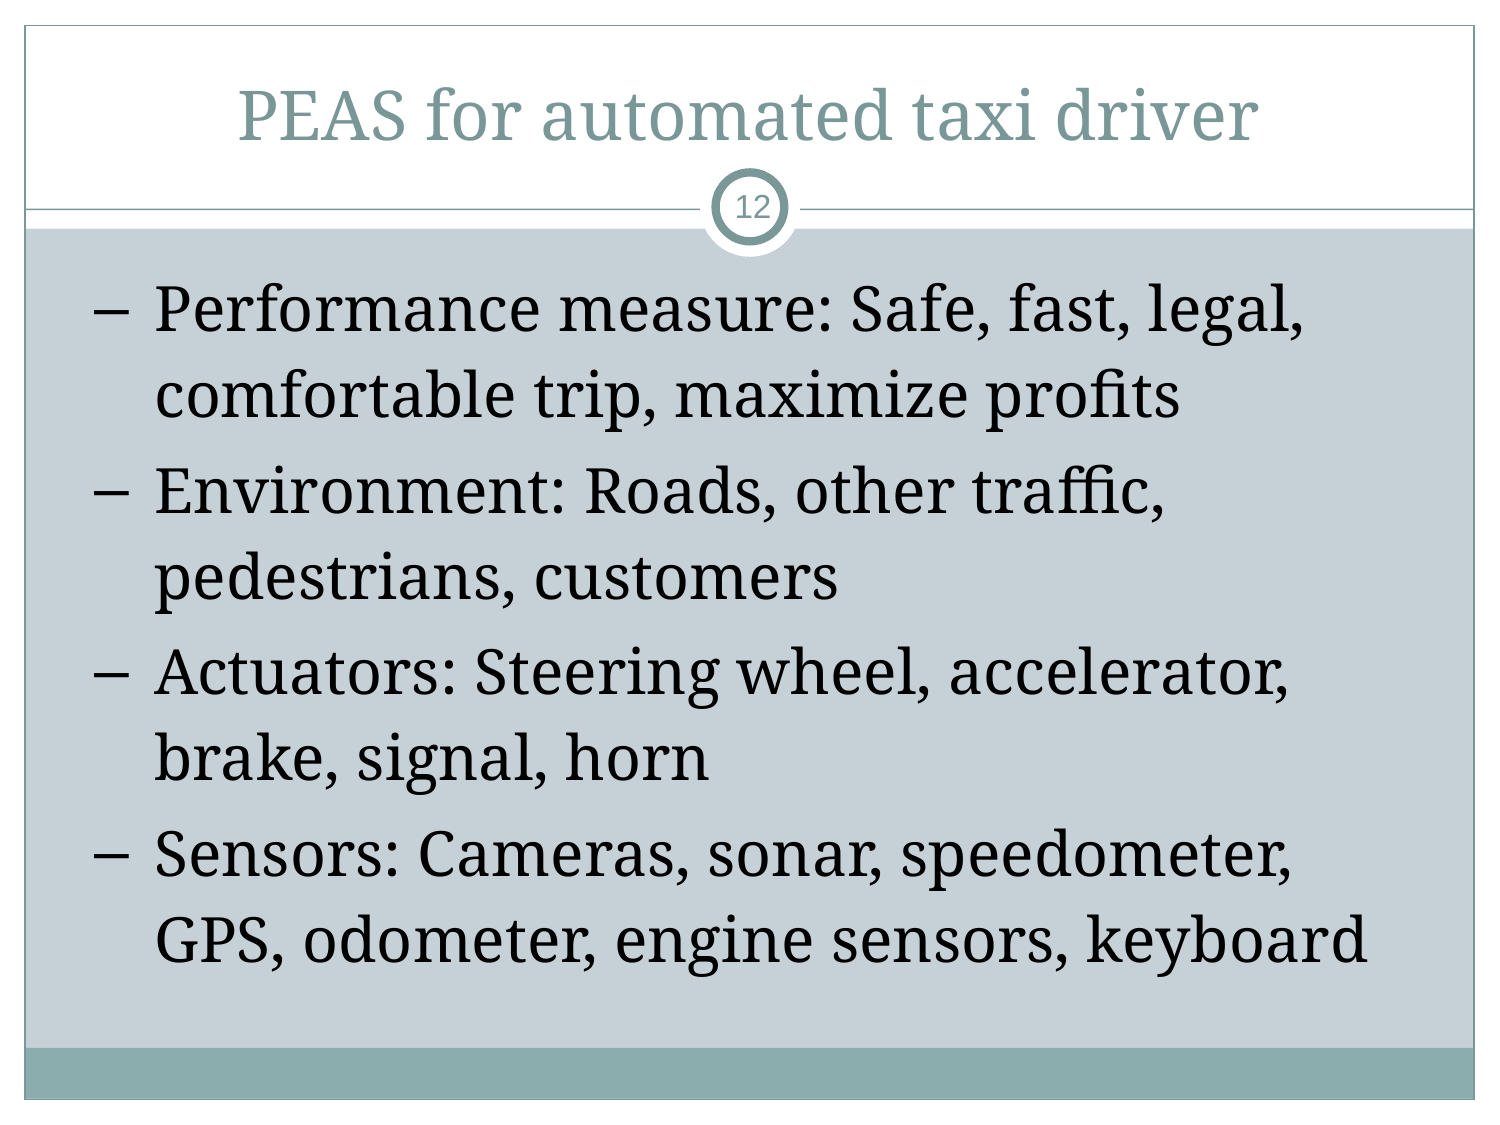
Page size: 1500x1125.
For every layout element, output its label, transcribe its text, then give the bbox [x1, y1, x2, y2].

slide_number <number> [715, 168, 791, 241]
title PEAS for automated taxi driver [49, 37, 1450, 162]
list Performance measure: Safe, fast, legal, comfortable trip, maximize profits Environment: Roads, other traffic, pedestrians, customers Actuators: Steering wheel, accelerator, brake, signal, horn Sensors: Cameras, sonar, speedometer, GPS, odometer, engine sensors, keyboard [49, 250, 1445, 1001]
